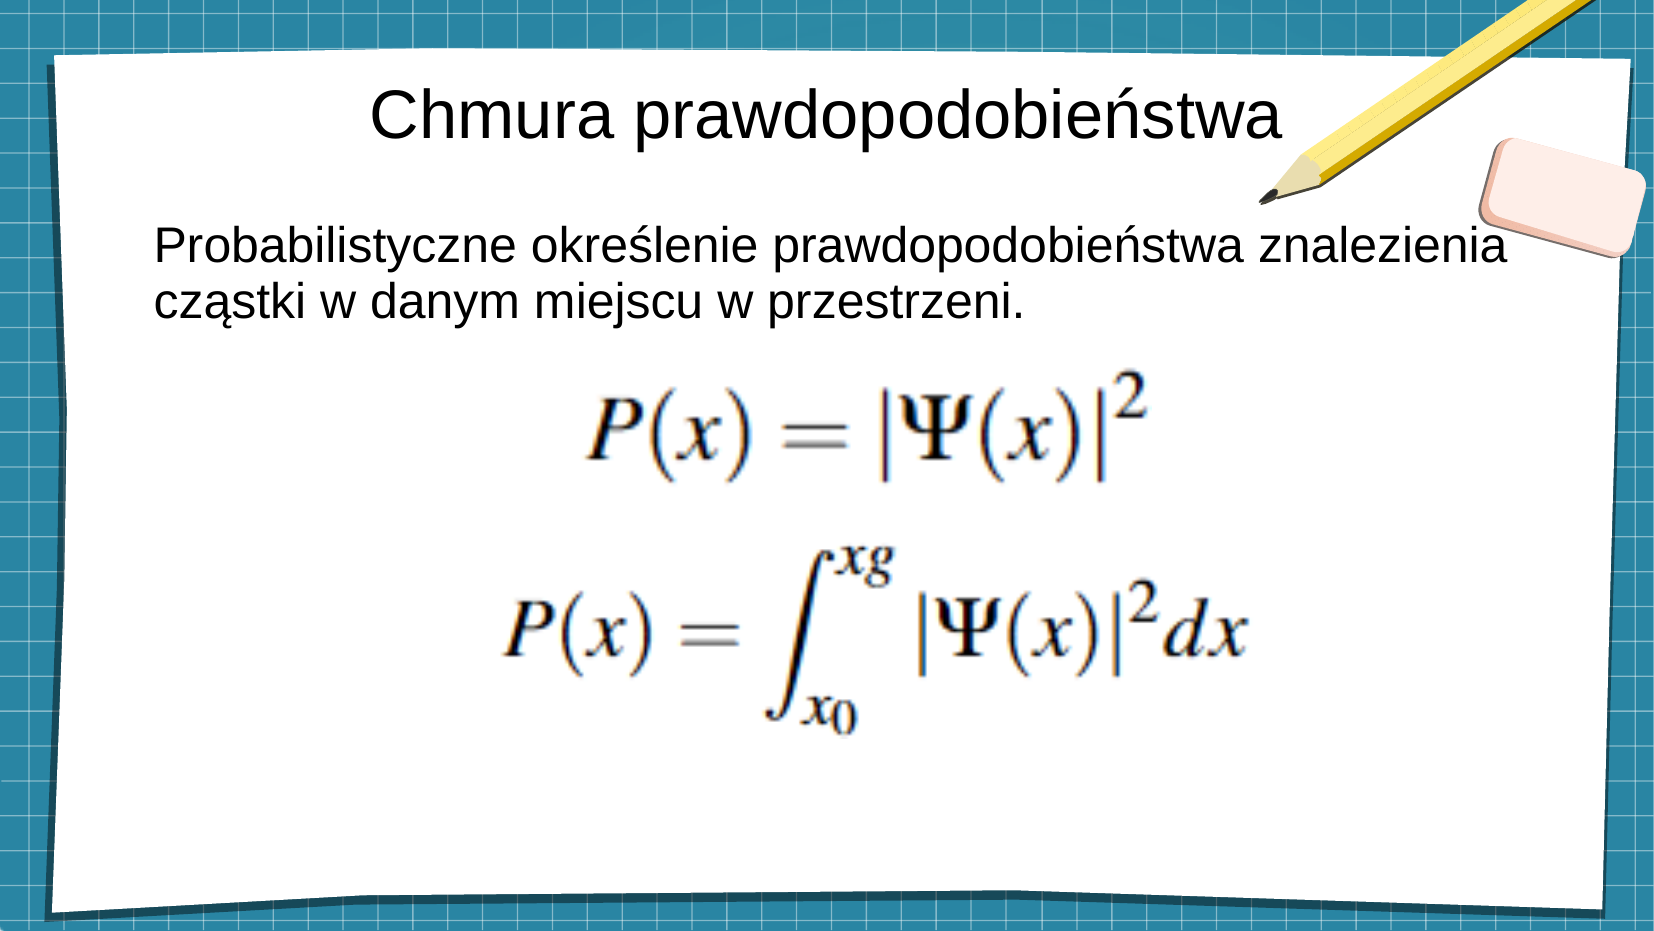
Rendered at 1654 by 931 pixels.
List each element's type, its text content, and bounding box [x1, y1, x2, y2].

list Probabilistyczne określenie prawdopodobieństwa znalezienia cząstki w danym miejscu w przestrzeni. [82, 217, 1571, 758]
title Chmura prawdopodobieństwa [82, 37, 1571, 193]
picture [499, 531, 1270, 739]
picture [561, 351, 1152, 506]
